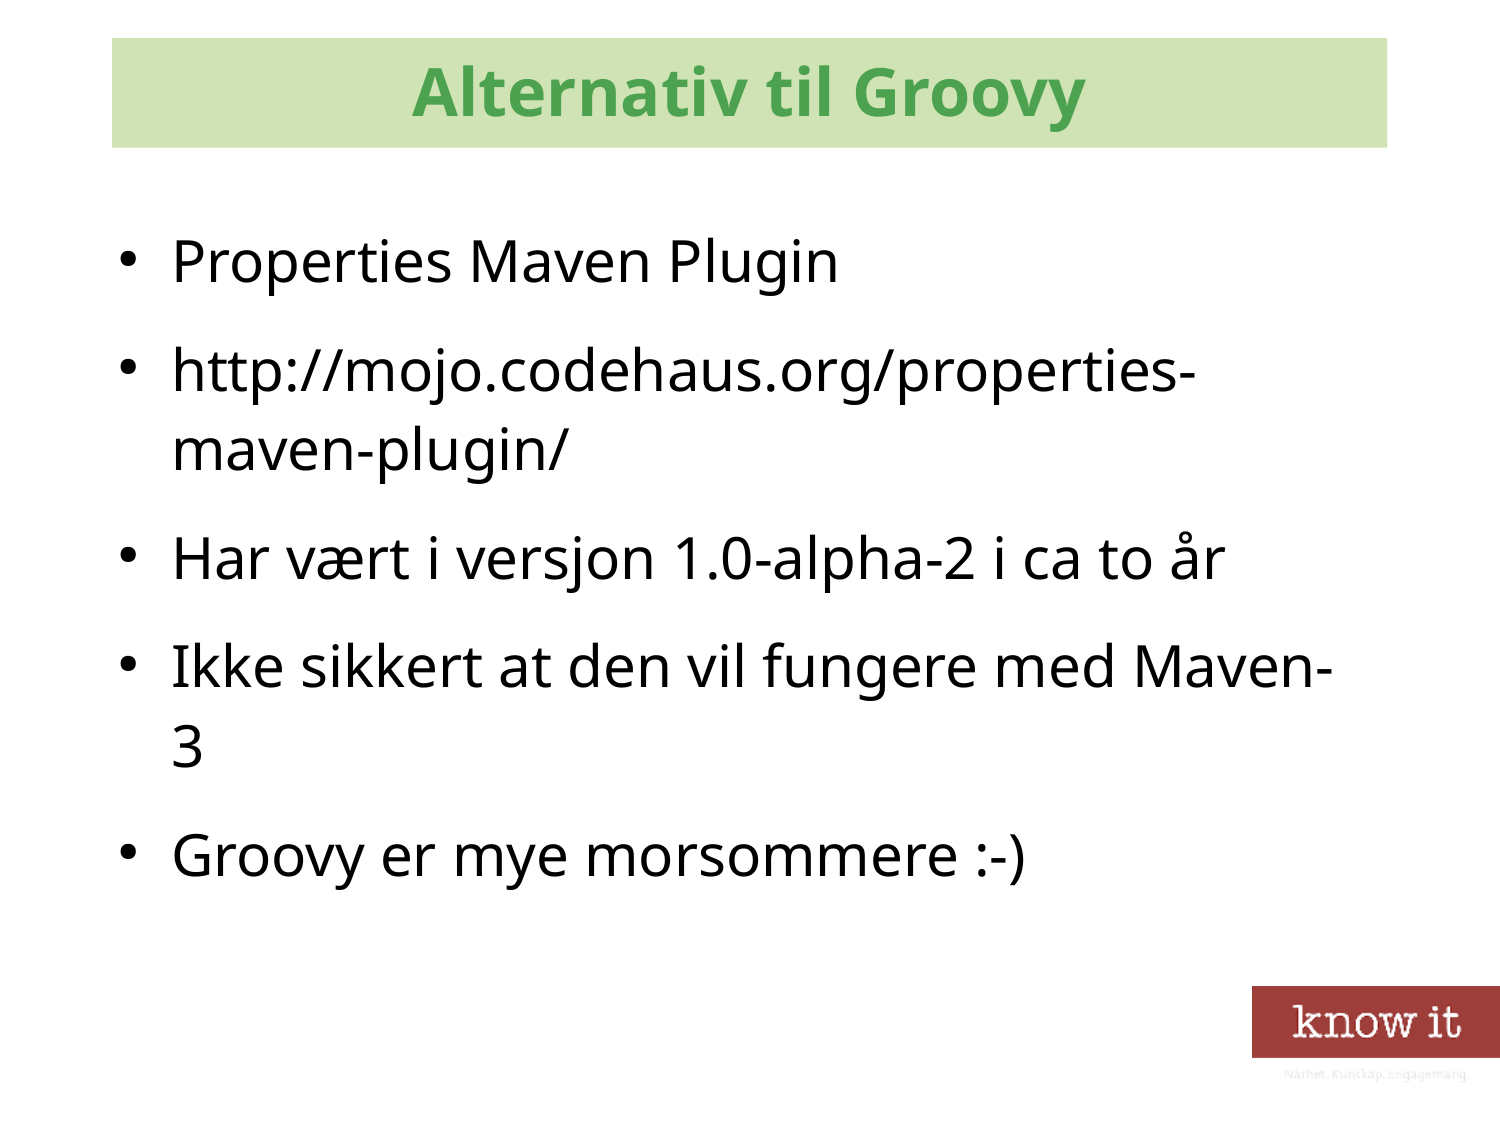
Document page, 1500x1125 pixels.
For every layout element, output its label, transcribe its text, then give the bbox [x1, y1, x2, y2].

picture [1252, 986, 1500, 1058]
text_box Alternativ til Groovy [112, 38, 1388, 148]
list Properties Maven Plugin http://mojo.codehaus.org/properties-maven-plugin/ Har vært i versjon 1.0-alpha-2 i ca to år Ikke sikkert at den vil fungere med Maven-3 Groovy er mye morsommere :-) [100, 220, 1360, 935]
